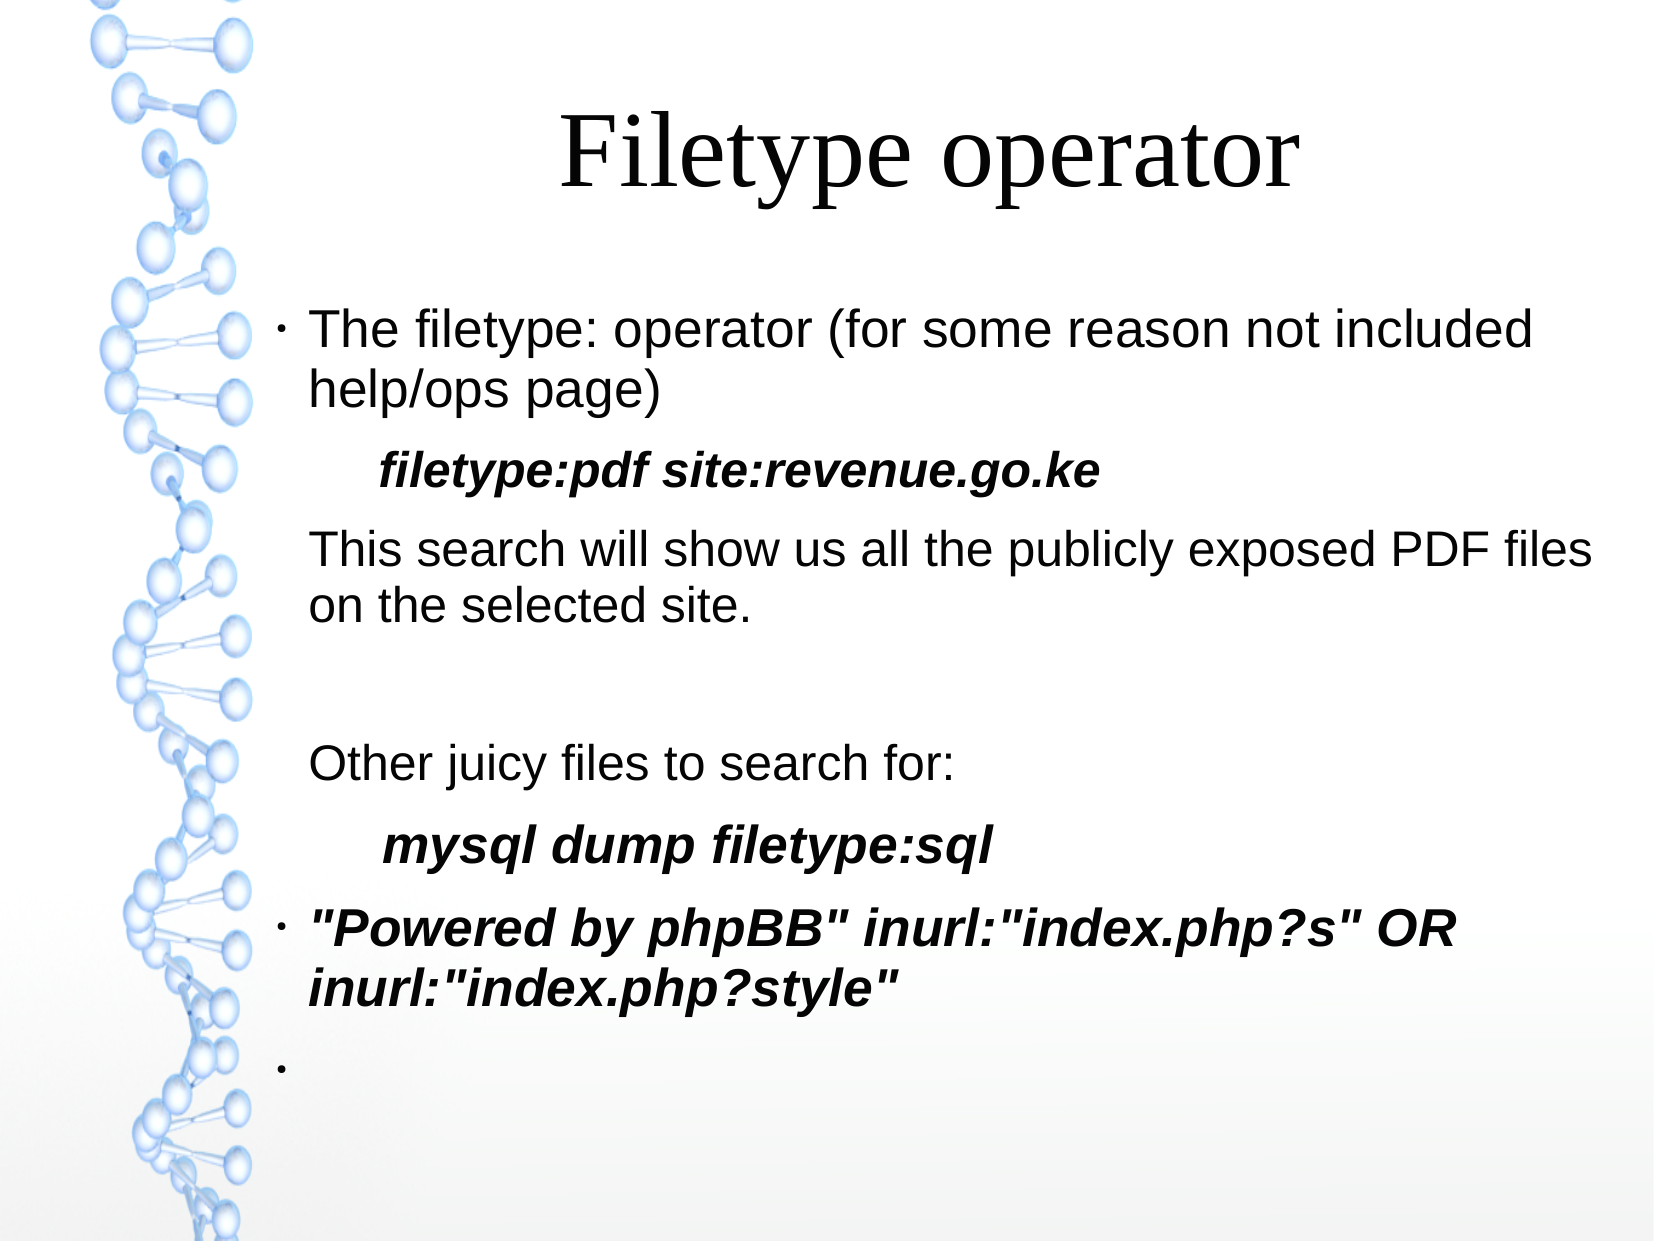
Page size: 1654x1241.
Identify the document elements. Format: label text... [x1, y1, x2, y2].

picture [0, 0, 1654, 1241]
list The filetype: operator (for some reason not included help/ops page) filetype:pdf site:revenue.go.ke This search will show us all the publicly exposed PDF files on the selected site. Other juicy files to search for: mysql dump filetype:sql "Powered by phpBB" inurl:"index.php?s" OR inurl:"index.php?style" [265, 299, 1595, 1019]
title Filetype operator [265, 47, 1595, 252]
